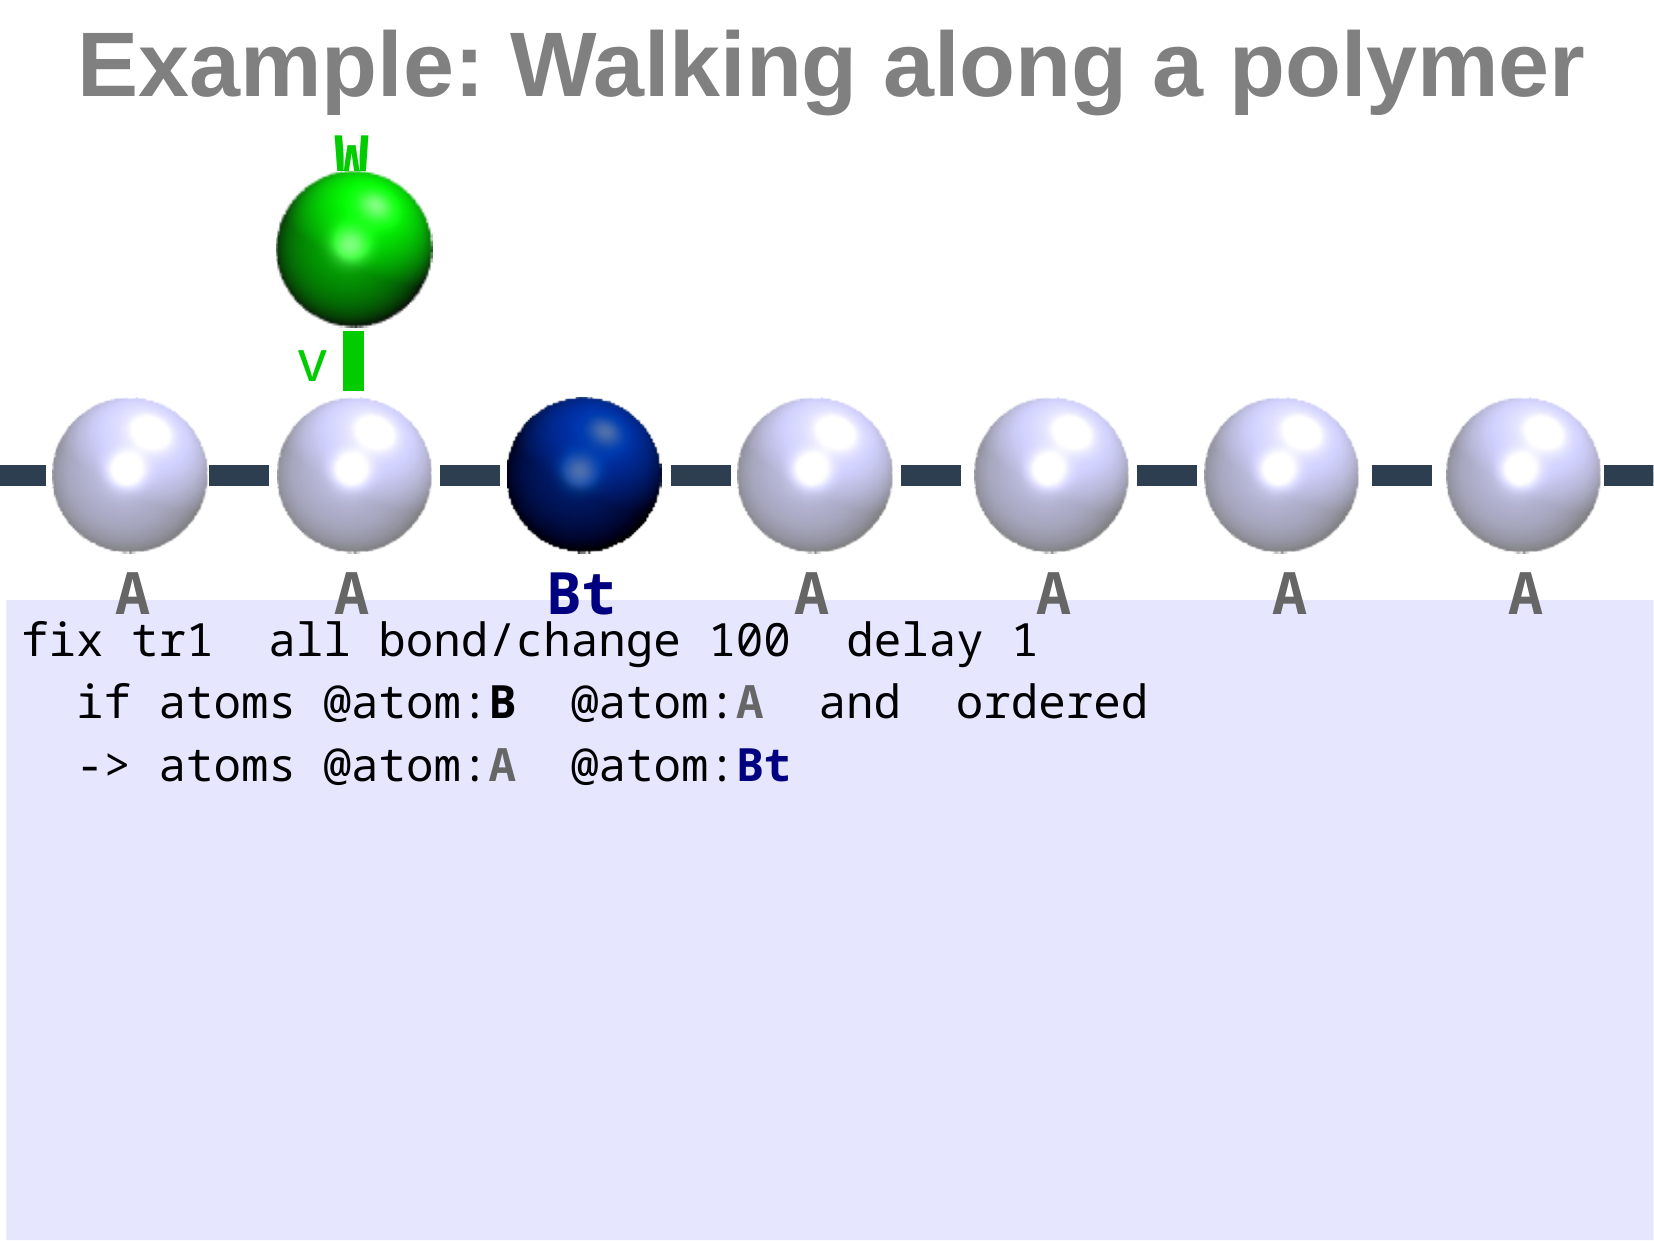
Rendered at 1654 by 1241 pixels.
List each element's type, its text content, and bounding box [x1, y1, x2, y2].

text_box A [1216, 545, 1364, 619]
text_box A [738, 545, 886, 619]
picture [52, 397, 210, 554]
picture [974, 397, 1131, 554]
text_box Bt [508, 545, 655, 619]
picture [276, 171, 433, 328]
text_box A [59, 545, 207, 619]
title Example: Walking along a polymer [0, 0, 1654, 168]
picture [1204, 397, 1361, 554]
picture [507, 397, 662, 554]
text_box v [239, 321, 386, 402]
text_box A [1452, 545, 1600, 619]
picture [737, 397, 895, 554]
picture [1446, 397, 1603, 554]
picture [277, 397, 434, 554]
text_box A [278, 545, 426, 619]
text_box A [980, 545, 1128, 619]
text_box W [278, 108, 426, 171]
text_box fix tr1 all bond/change 100 delay 1 if atoms @atom:B @atom:A and ordered -> atoms @atom:A @atom:Bt [6, 600, 1654, 1241]
